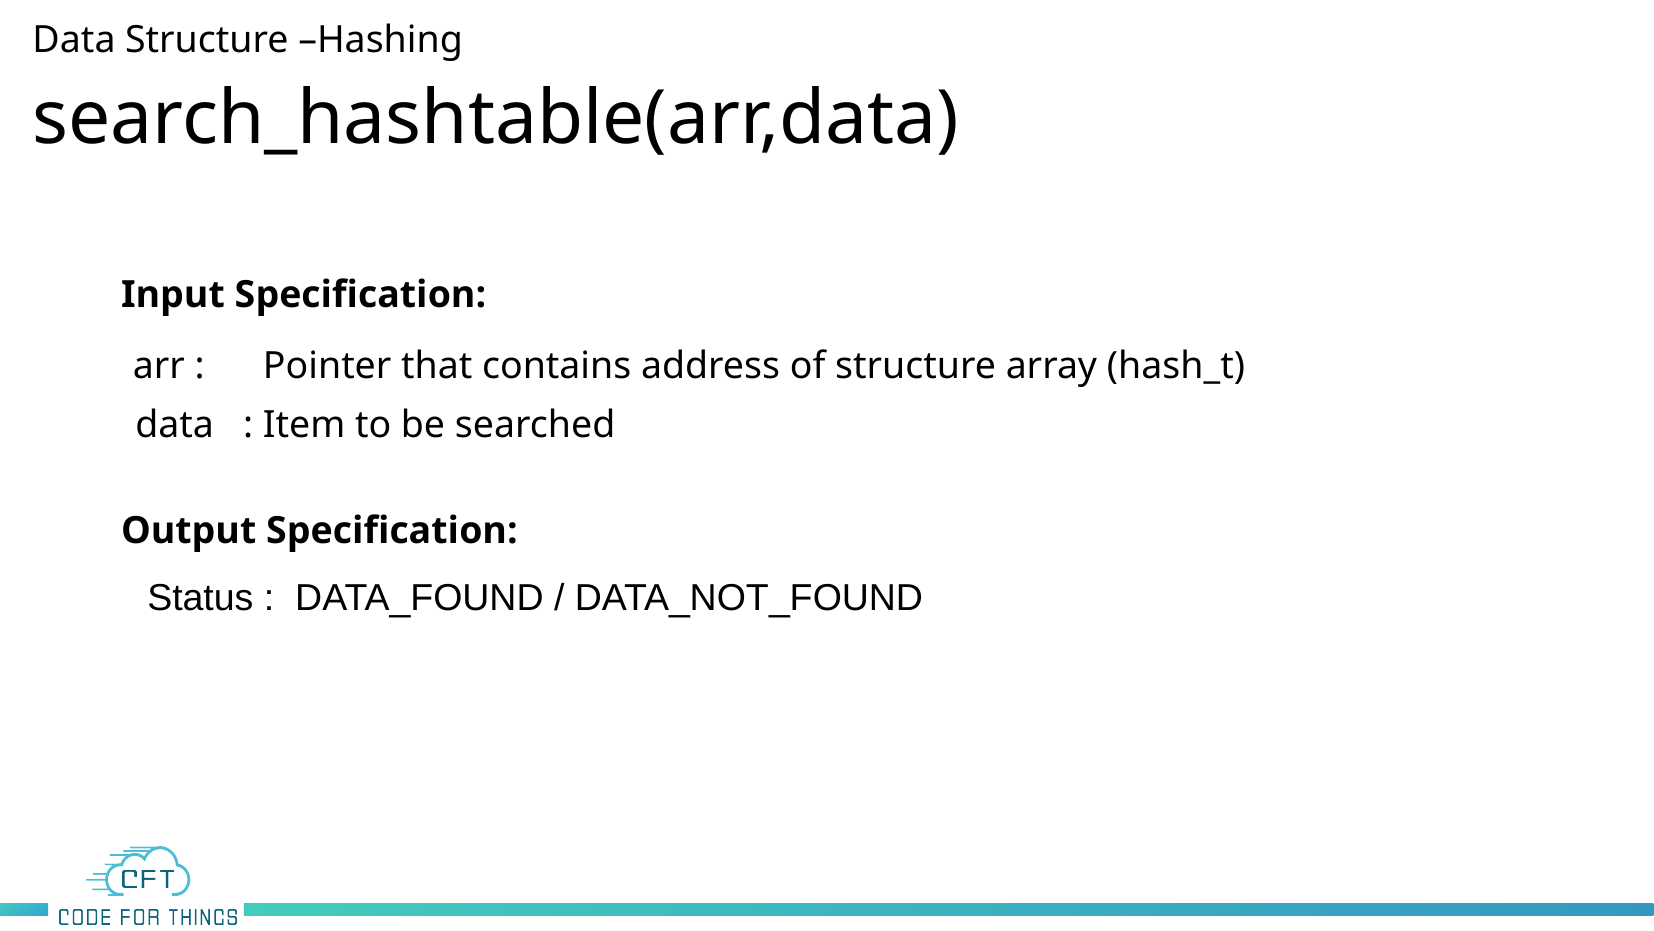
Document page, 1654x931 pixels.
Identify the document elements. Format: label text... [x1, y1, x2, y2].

picture [59, 846, 237, 925]
text_box arr : Pointer that contains address of structure array (hash_t) [118, 330, 1477, 433]
text_box Input Specification: [106, 259, 571, 331]
text_box data : Item to be searched [120, 390, 910, 449]
title Data Structure –Hashing search_hashtable(arr,data) [32, 12, 1630, 166]
text_box Output Specification: [106, 496, 665, 556]
text_box Status : DATA_FOUND / DATA_NOT_FOUND [132, 569, 1241, 638]
